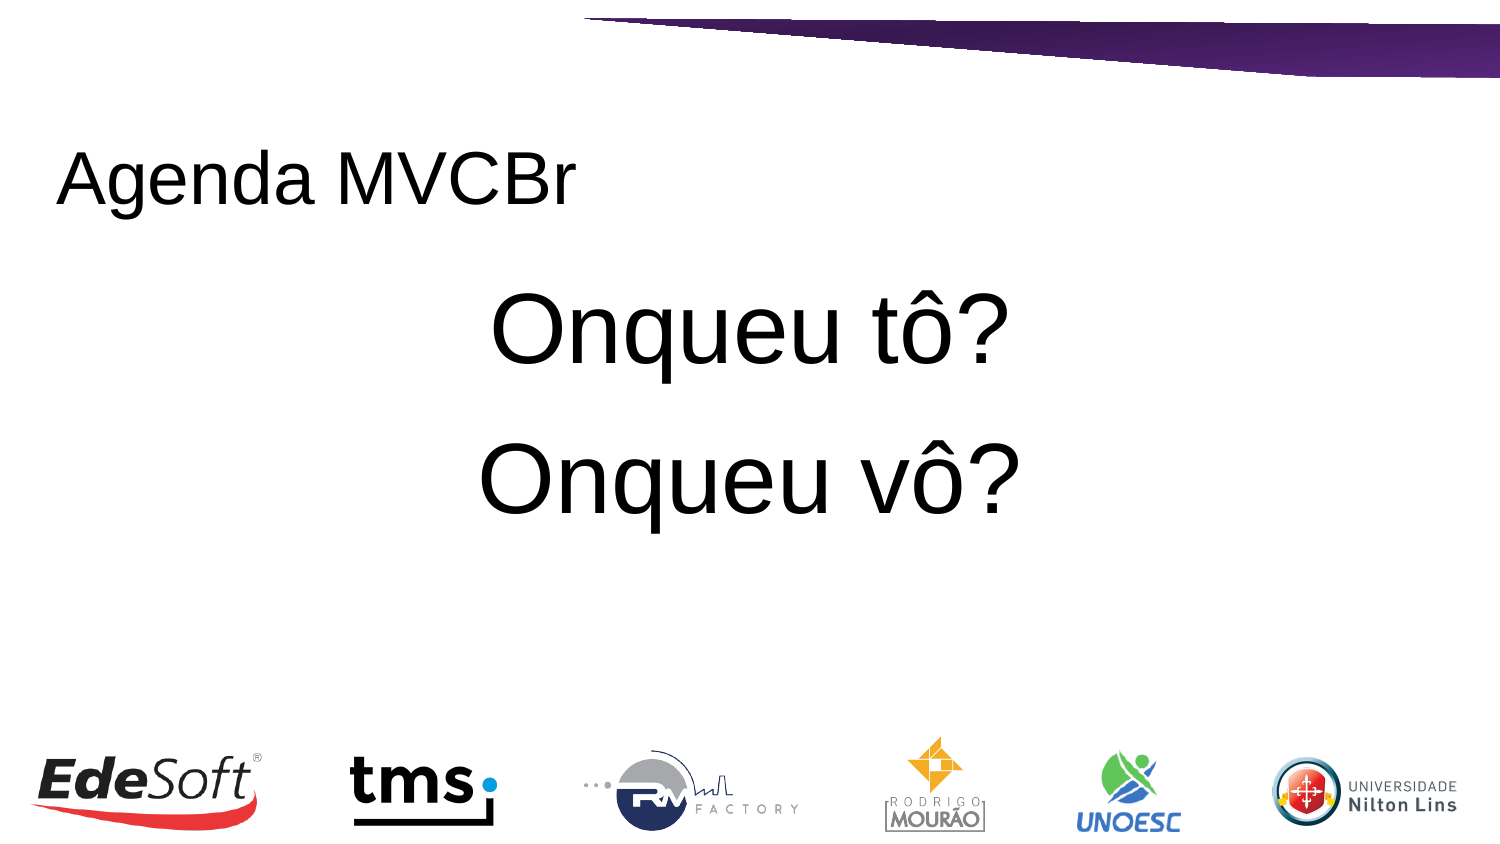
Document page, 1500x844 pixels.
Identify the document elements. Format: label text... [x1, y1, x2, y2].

title Agenda MVCBr [41, 117, 1459, 233]
picture [584, 750, 798, 831]
picture [1077, 750, 1181, 832]
picture [1268, 751, 1462, 831]
picture [885, 750, 985, 832]
picture [30, 751, 264, 831]
list Onqueu tô? Onqueu vô? [41, 256, 1459, 750]
picture [347, 751, 500, 831]
